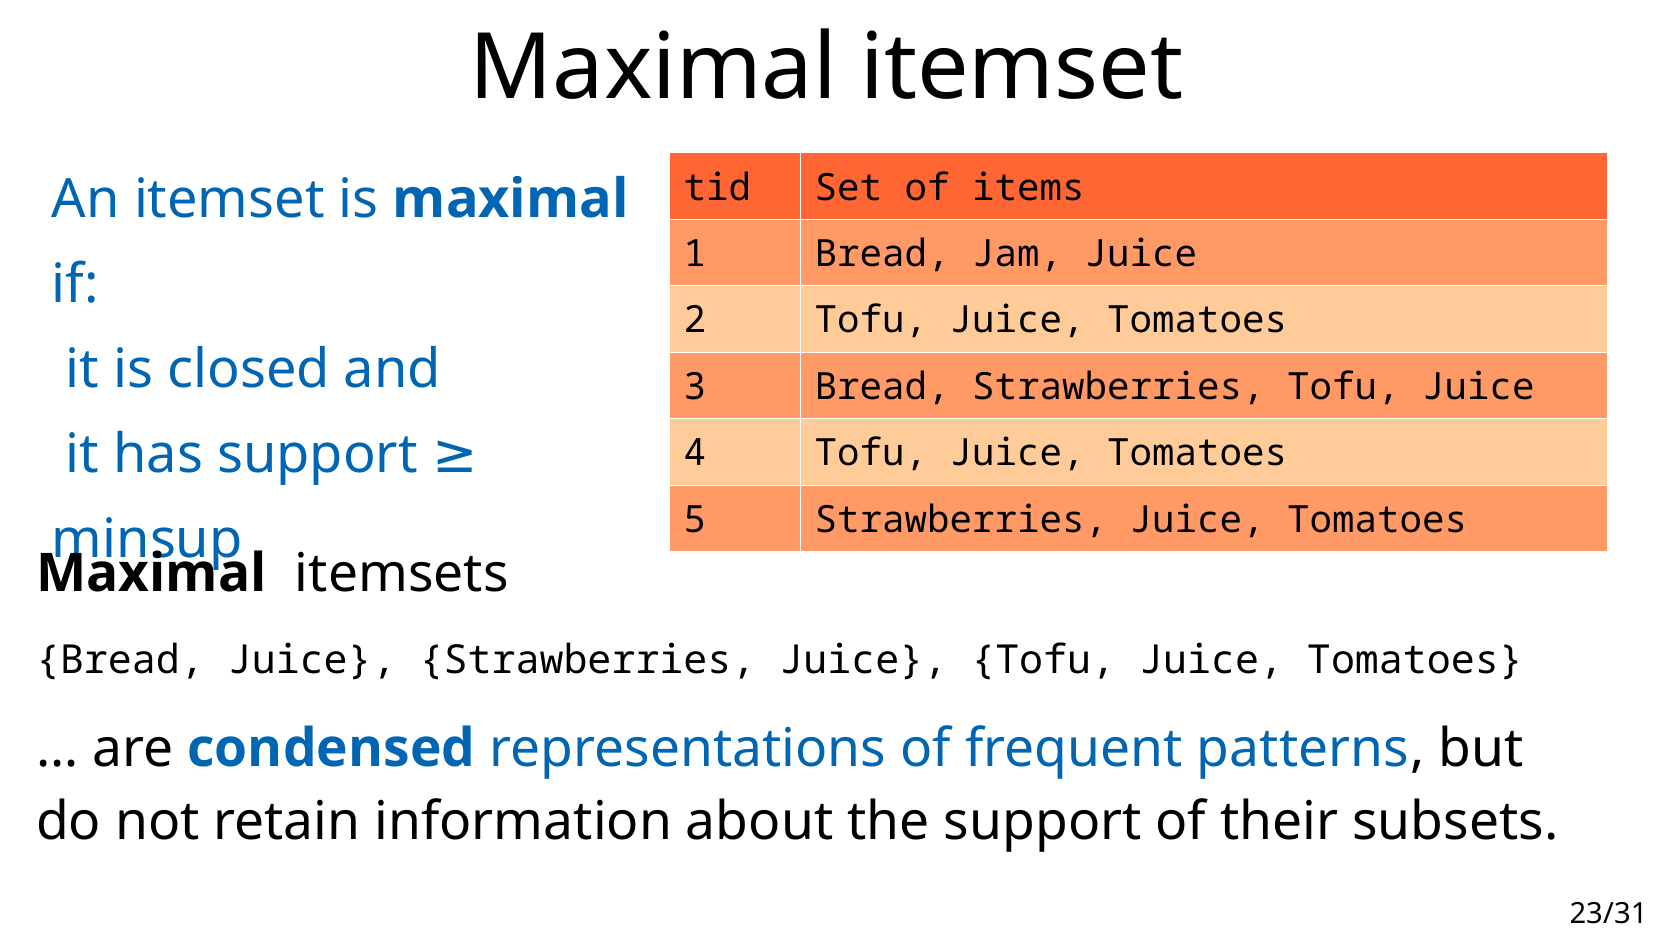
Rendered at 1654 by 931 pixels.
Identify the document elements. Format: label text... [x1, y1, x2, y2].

title Maximal itemset [82, 0, 1571, 128]
table_header Set of items [801, 153, 1607, 219]
text_box An itemset is maximal if: it is closed and it has support ≥ minsup [37, 141, 664, 479]
table_cell Tofu, Juice, Tomatoes [801, 286, 1607, 352]
table_header tid [670, 153, 800, 219]
table_cell 2 [670, 286, 800, 352]
list Maximal itemsets {Bread, Juice}, {Strawberries, Juice}, {Tofu, Juice, Tomatoes} … are condensed representations of frequent patterns, but do not retain information about the support of their subsets. [35, 534, 1603, 893]
table_cell 4 [670, 419, 800, 485]
table_cell Bread, Strawberries, Tofu, Juice [801, 353, 1607, 418]
table_cell 3 [670, 353, 800, 418]
table_cell 5 [670, 486, 800, 534]
table_cell 1 [670, 220, 800, 285]
table_cell Tofu, Juice, Tomatoes [801, 419, 1607, 485]
table_cell Bread, Jam, Juice [801, 220, 1607, 285]
table_cell Strawberries, Juice, Tomatoes [801, 486, 1607, 551]
